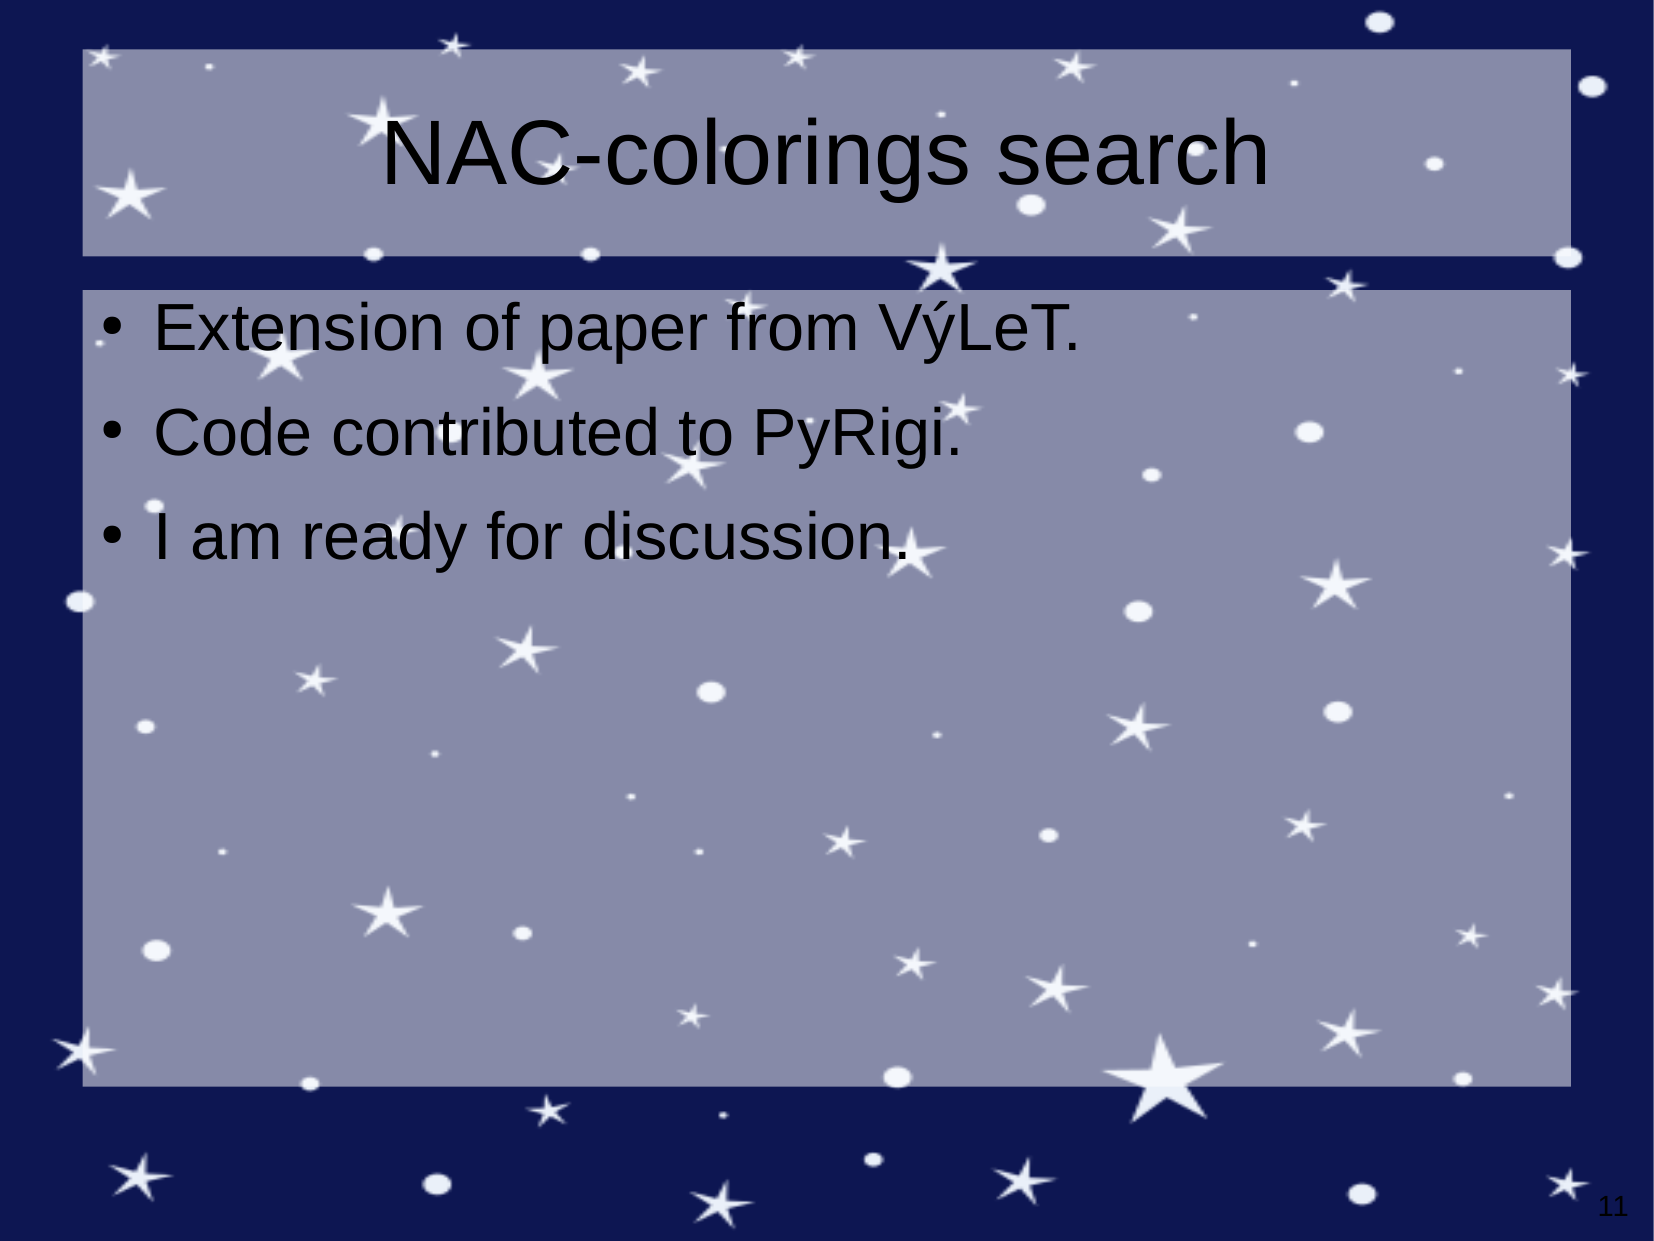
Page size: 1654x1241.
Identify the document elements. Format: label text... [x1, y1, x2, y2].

list Extension of paper from VýLeT. Code contributed to PyRigi. I am ready for discussion. [82, 290, 1571, 1087]
title NAC-colorings search [82, 49, 1571, 257]
picture [0, 0, 1654, 1241]
